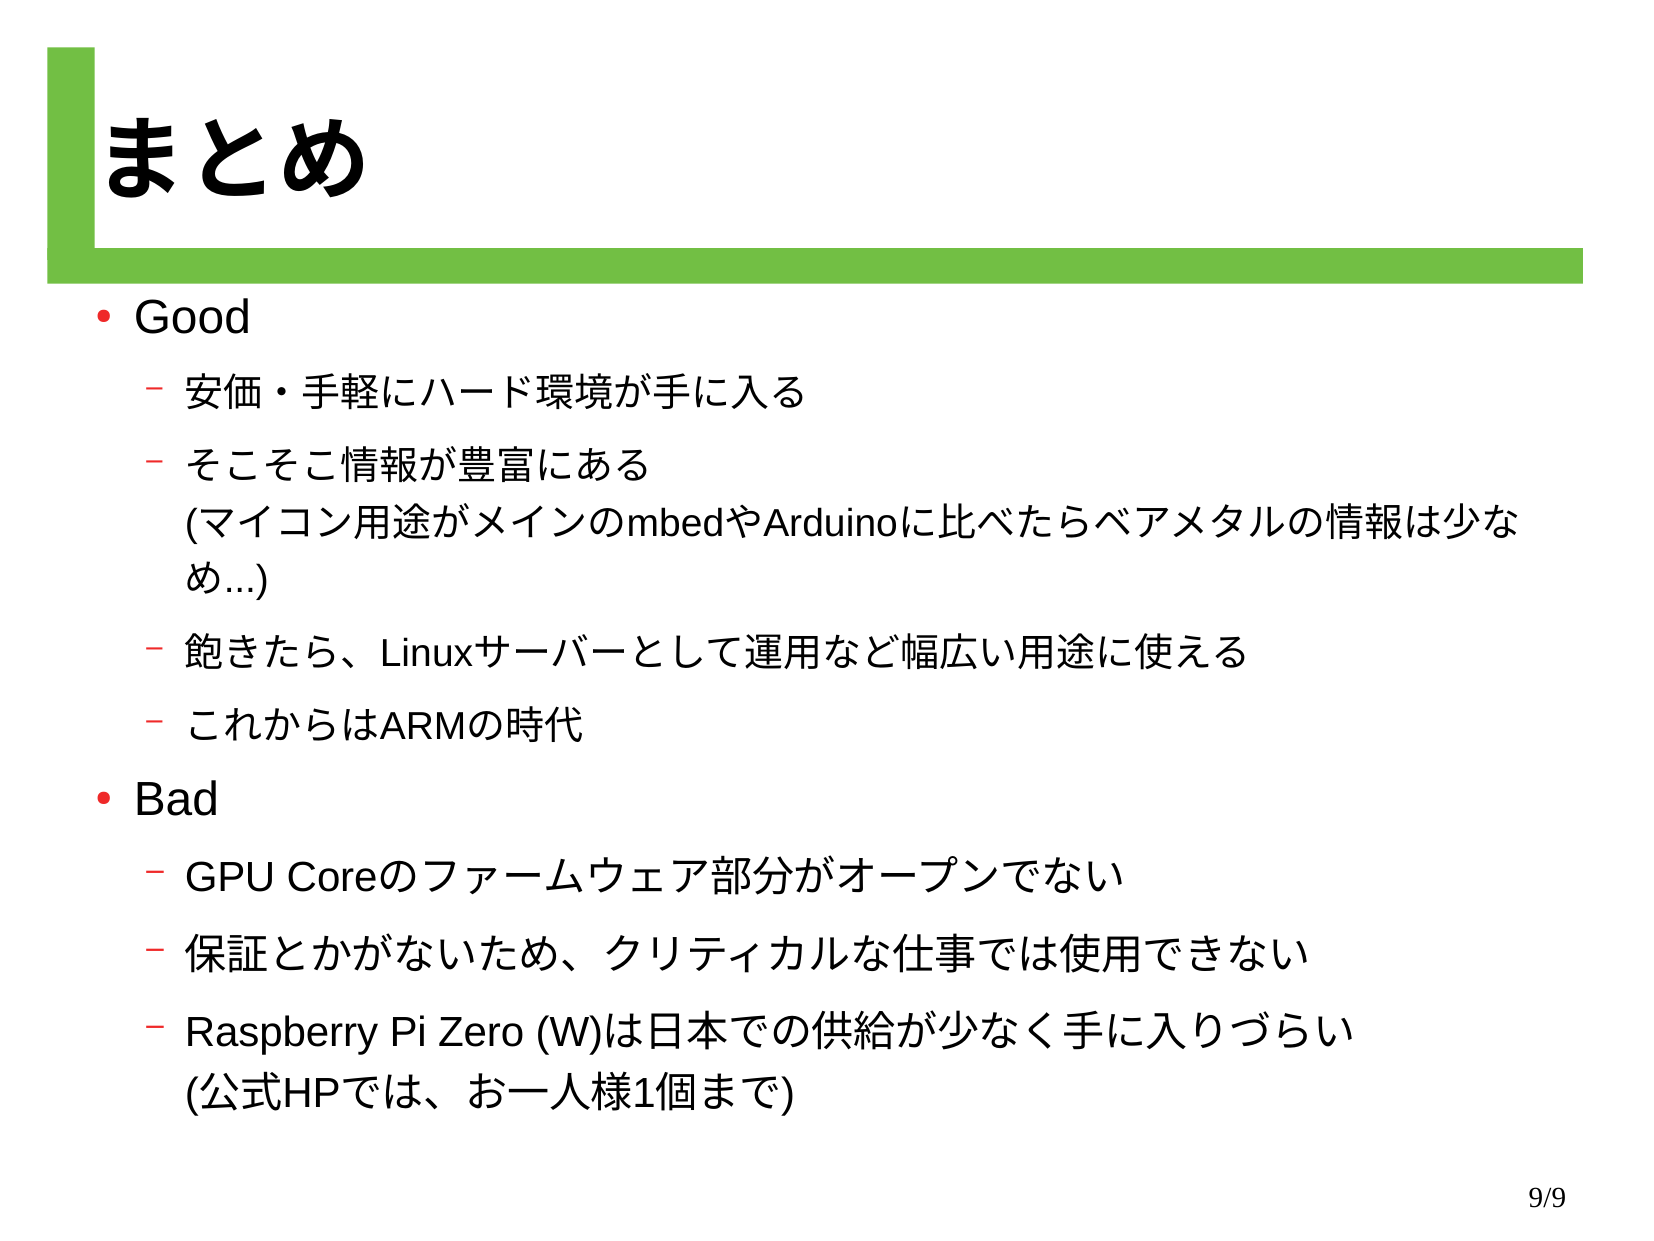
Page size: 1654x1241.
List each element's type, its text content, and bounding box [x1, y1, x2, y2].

title まとめ [94, 49, 1571, 257]
list Good 安価・手軽にハード環境が手に入る そこそこ情報が豊富にある (マイコン用途がメインのmbedやArduinoに比べたらベアメタルの情報は少なめ...) 飽きたら、Linuxサーバーとして運用など幅広い用途に使える これからはARMの時代 Bad GPU Coreのファームウェア部分がオープンでない 保証とかがないため、クリティカルな仕事では使用できない Raspberry Pi Zero (W)は日本での供給が少なく手に入りづらい (公式HPでは、お一人様1個まで) [82, 290, 1571, 1123]
